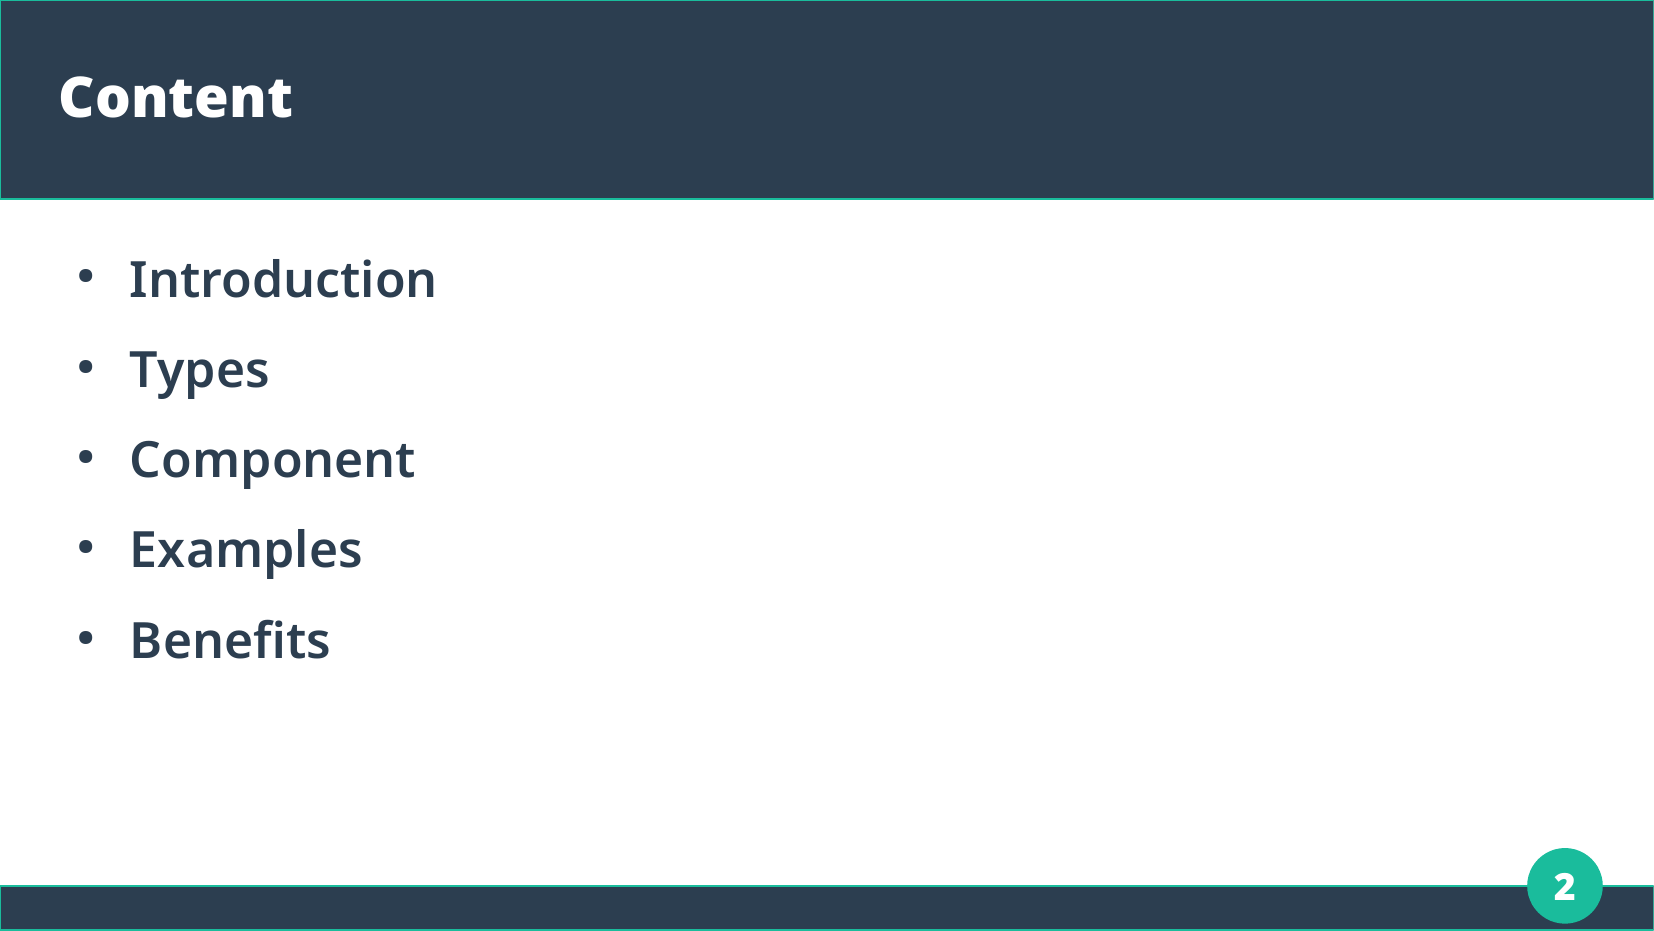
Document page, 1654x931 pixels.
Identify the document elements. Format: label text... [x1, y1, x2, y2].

title Content [59, 37, 1595, 156]
list Introduction Types Component Examples Benefits [59, 243, 1595, 864]
